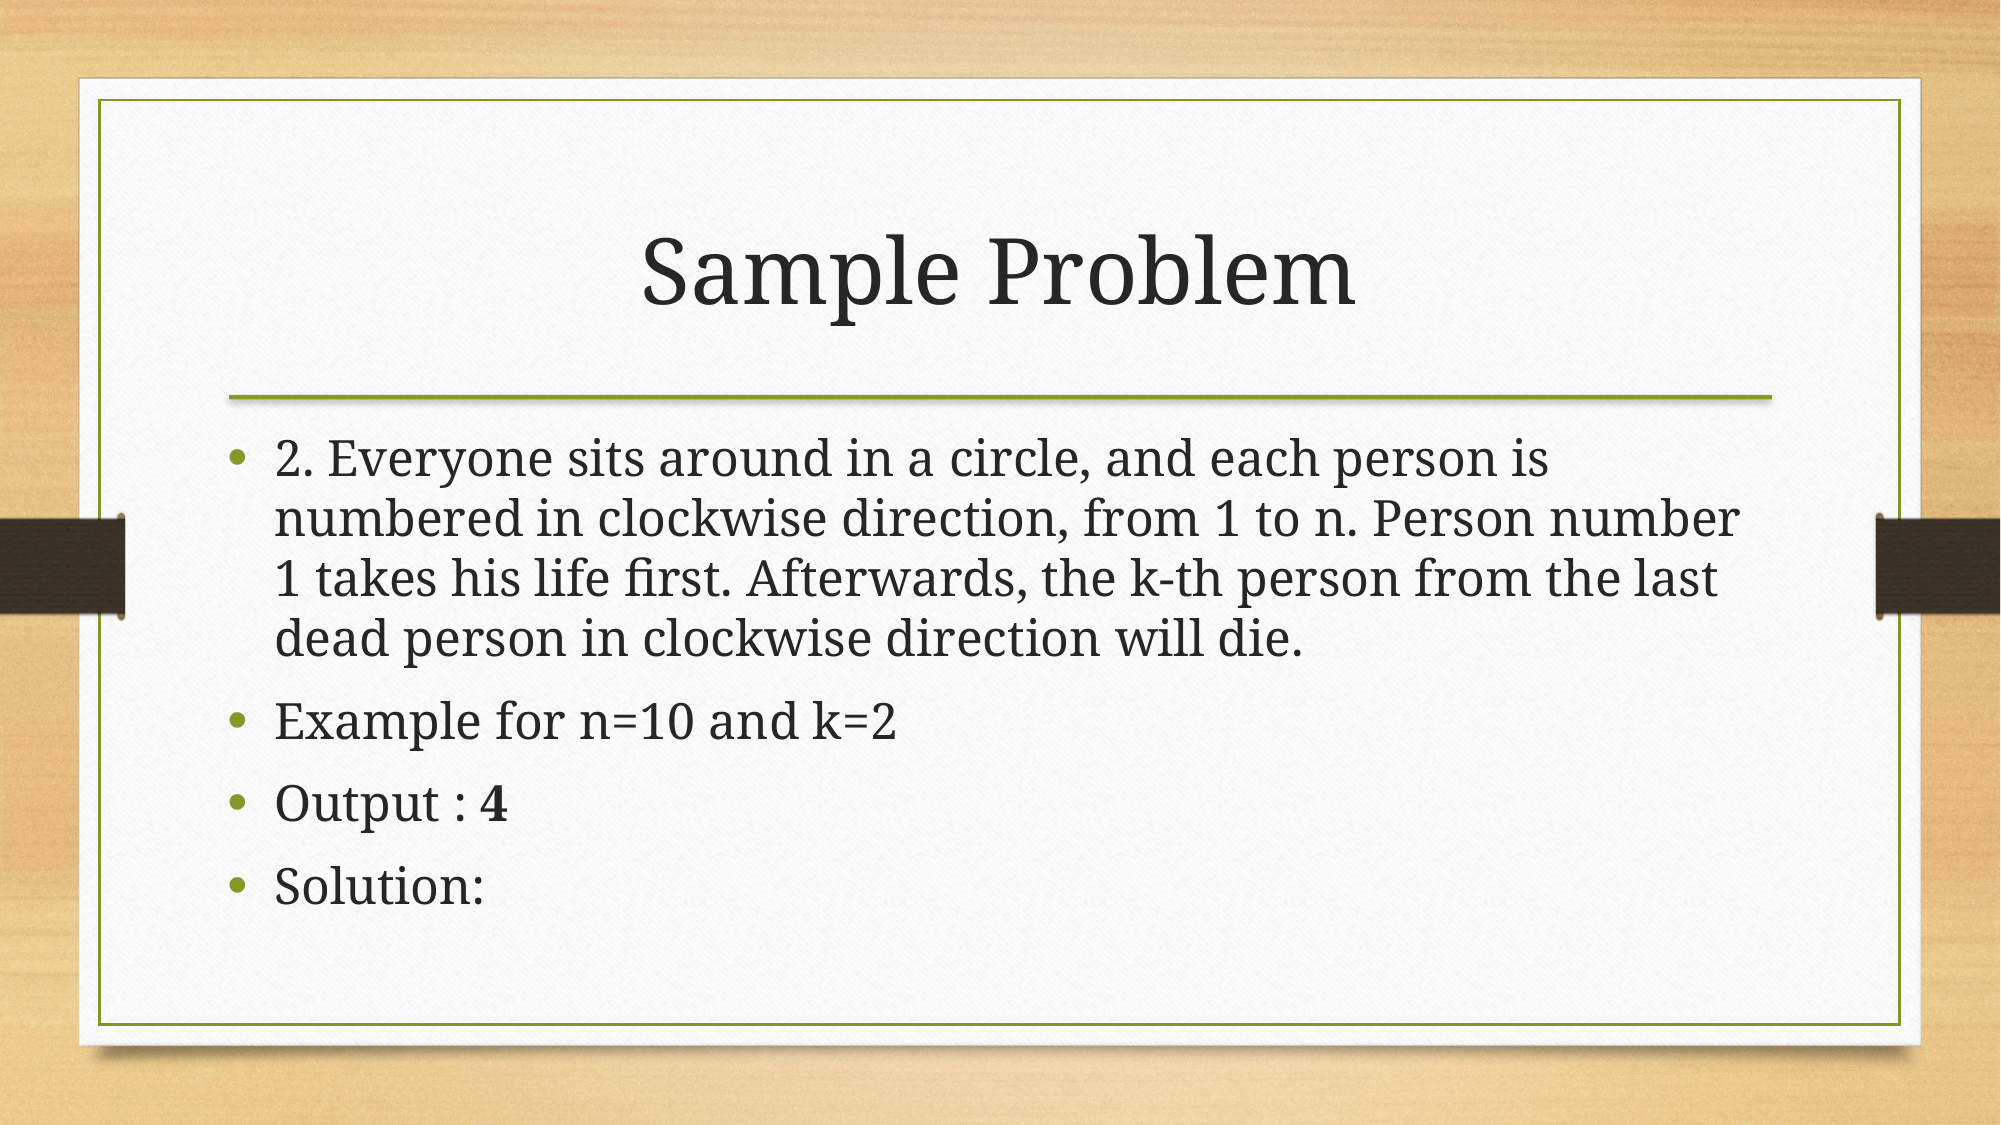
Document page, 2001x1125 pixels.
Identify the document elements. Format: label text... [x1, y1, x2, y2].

text_box Sample Problem [212, 161, 1788, 375]
text_box 2. Everyone sits around in a circle, and each person is numbered in clockwise direction, from 1 to n. Person number 1 takes his life first. Afterwards, the k-th person from the last dead person in clockwise direction will die. Example for n=10 and k=2 Output : 4 Solution: [212, 419, 1788, 964]
picture [0, 0, 2001, 1125]
